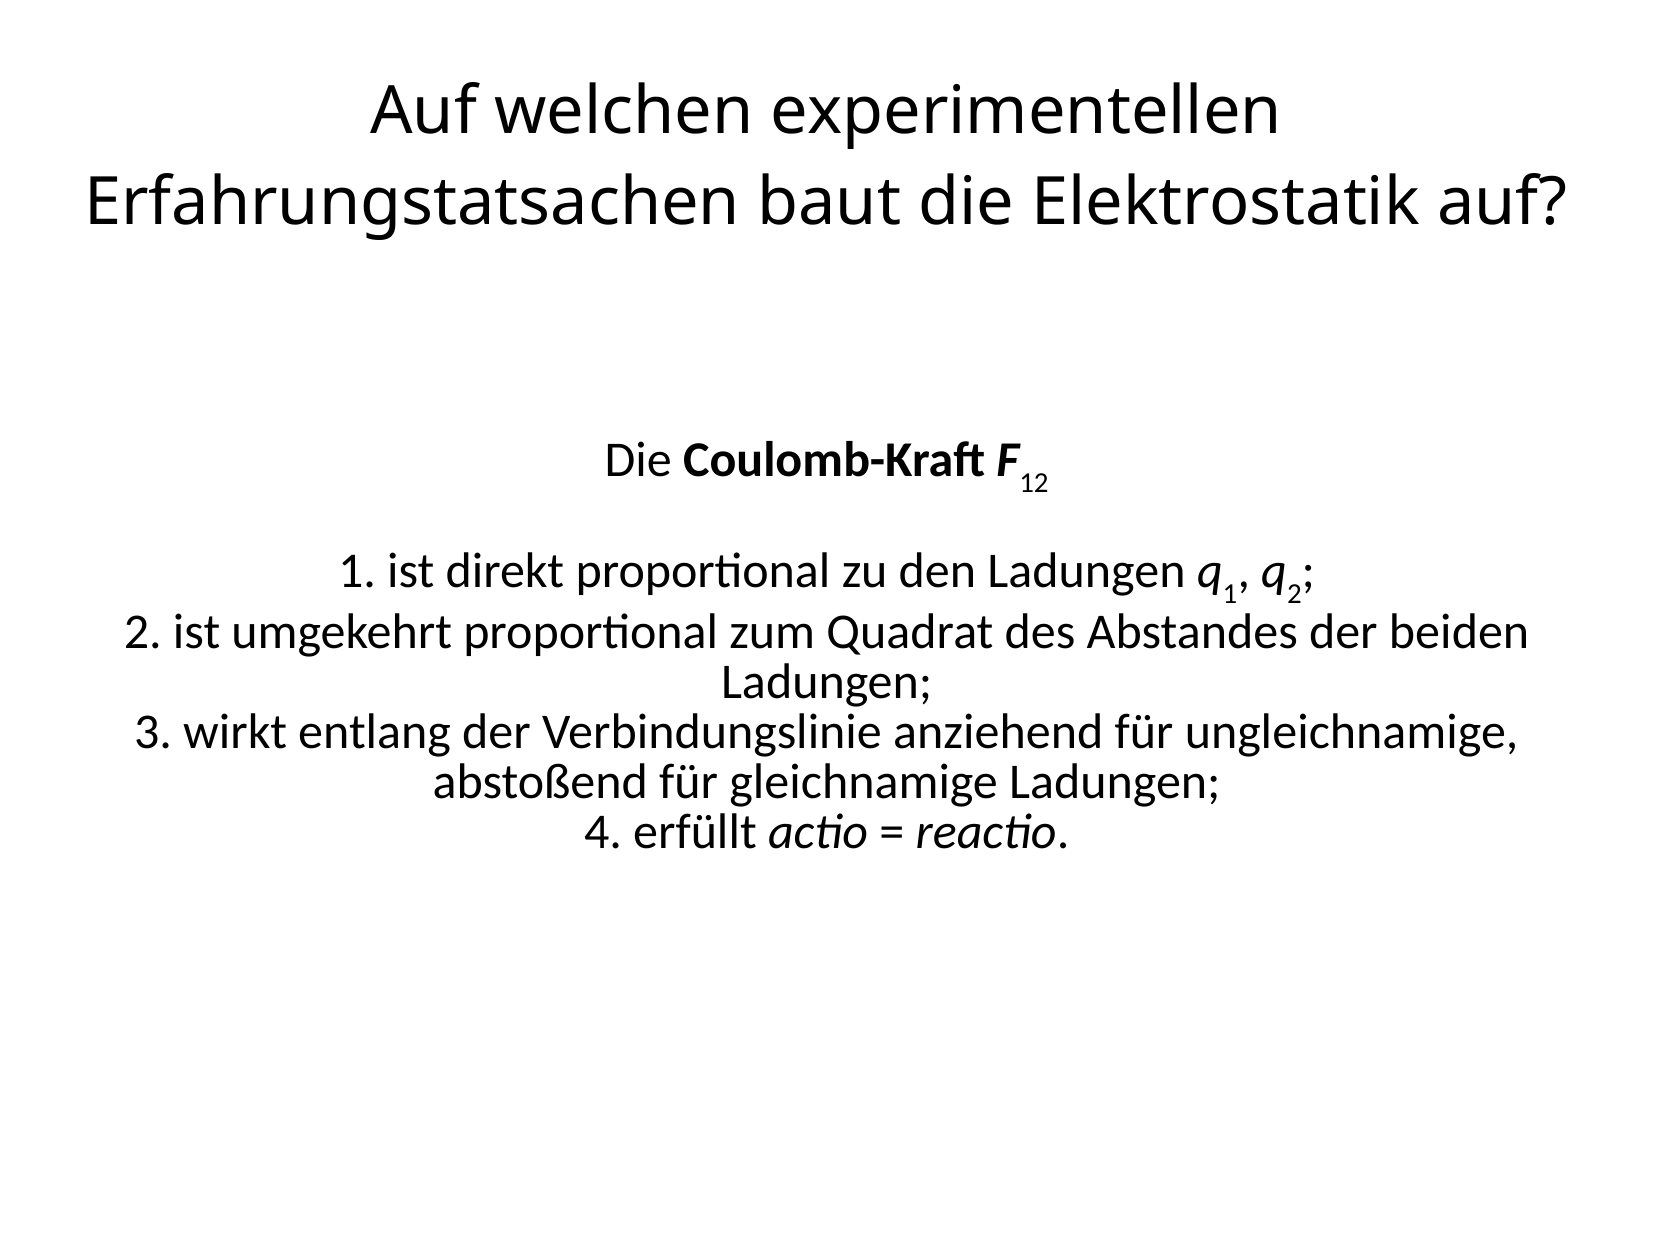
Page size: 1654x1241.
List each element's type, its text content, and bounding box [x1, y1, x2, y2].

title Auf welchen experimentellen Erfahrungstatsachen baut die Elektrostatik auf? [82, 49, 1571, 257]
subtitle Die Coulomb-Kraft F12 1. ist direkt proportional zu den Ladungen q1, q2; 2. ist umgekehrt proportional zum Quadrat des Abstandes der beiden Ladungen; 3. wirkt entlang der Verbindungslinie anziehend für ungleichnamige, abstoßend für gleichnamige Ladungen; 4. erfüllt actio = reactio. [82, 290, 1571, 1010]
